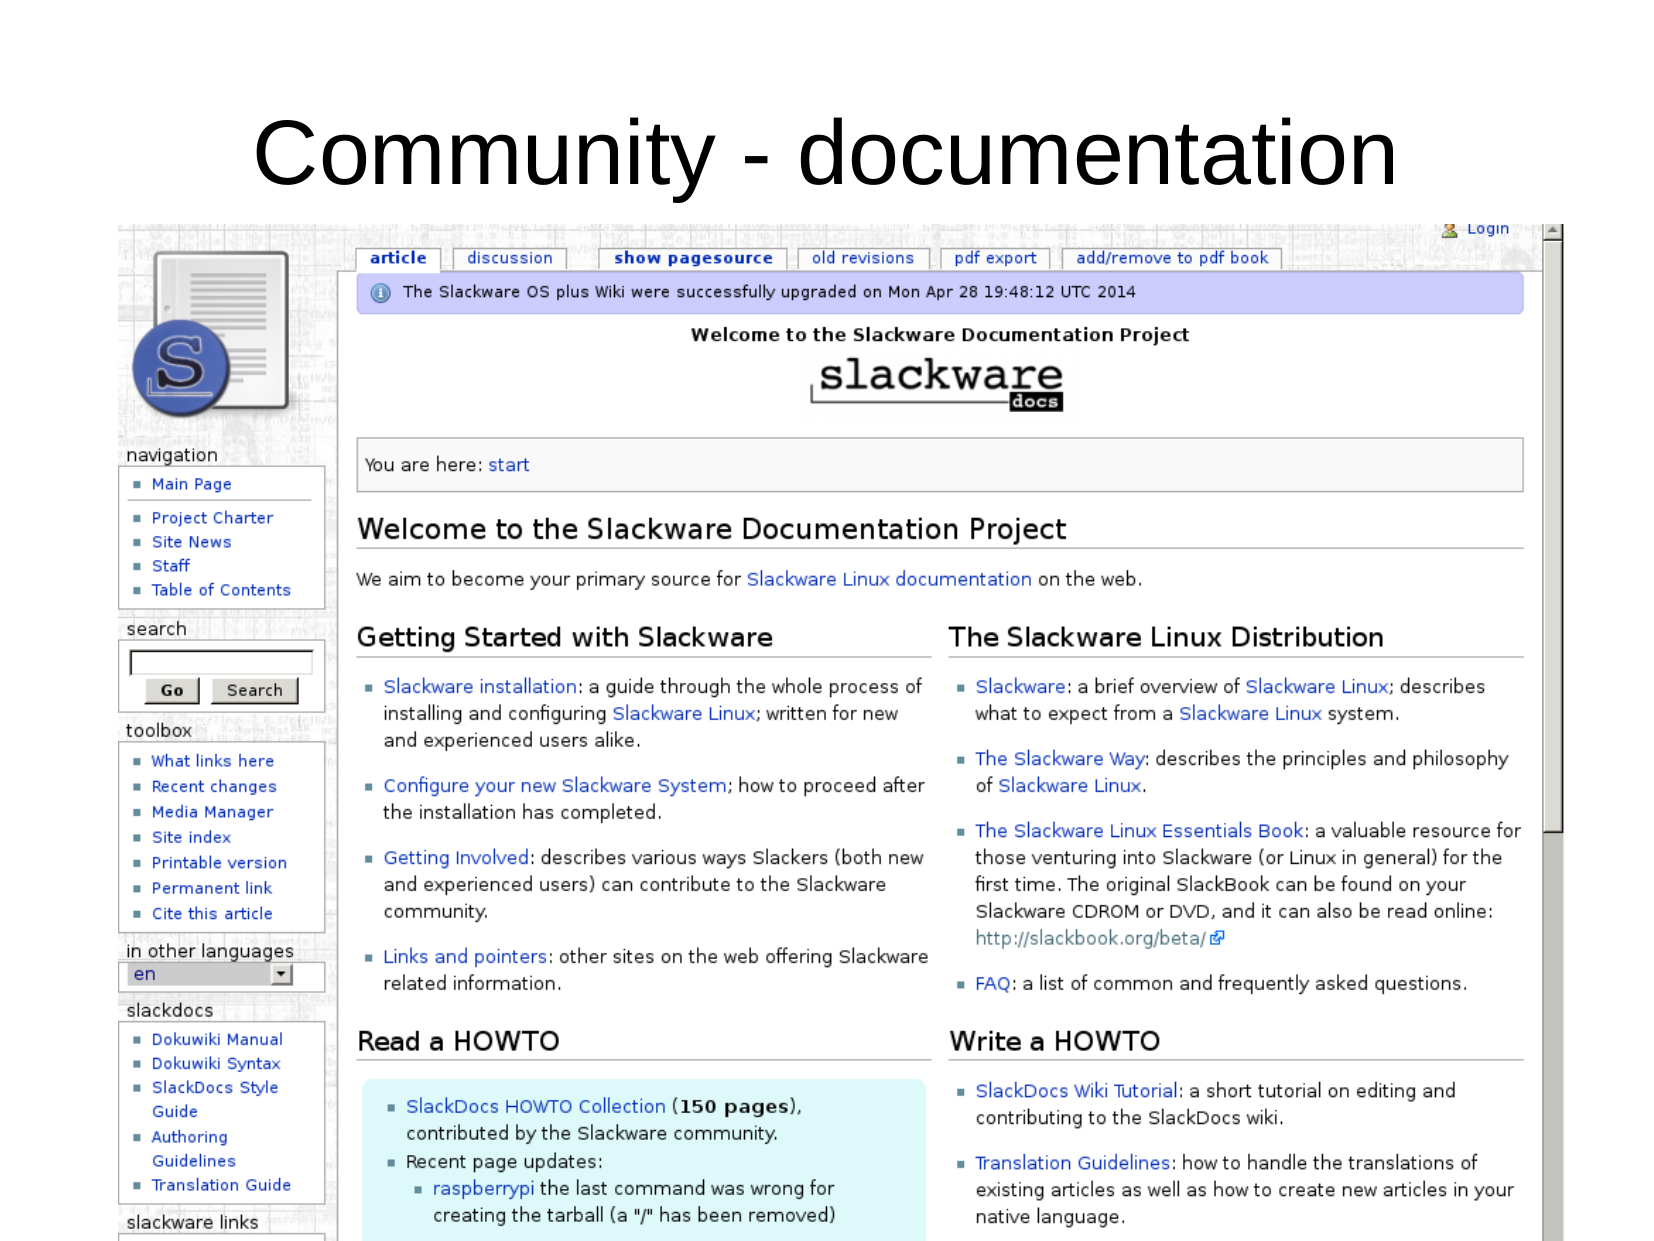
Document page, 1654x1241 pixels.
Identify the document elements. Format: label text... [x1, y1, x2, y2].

title Community - documentation [82, 49, 1571, 257]
picture [118, 224, 1565, 1241]
